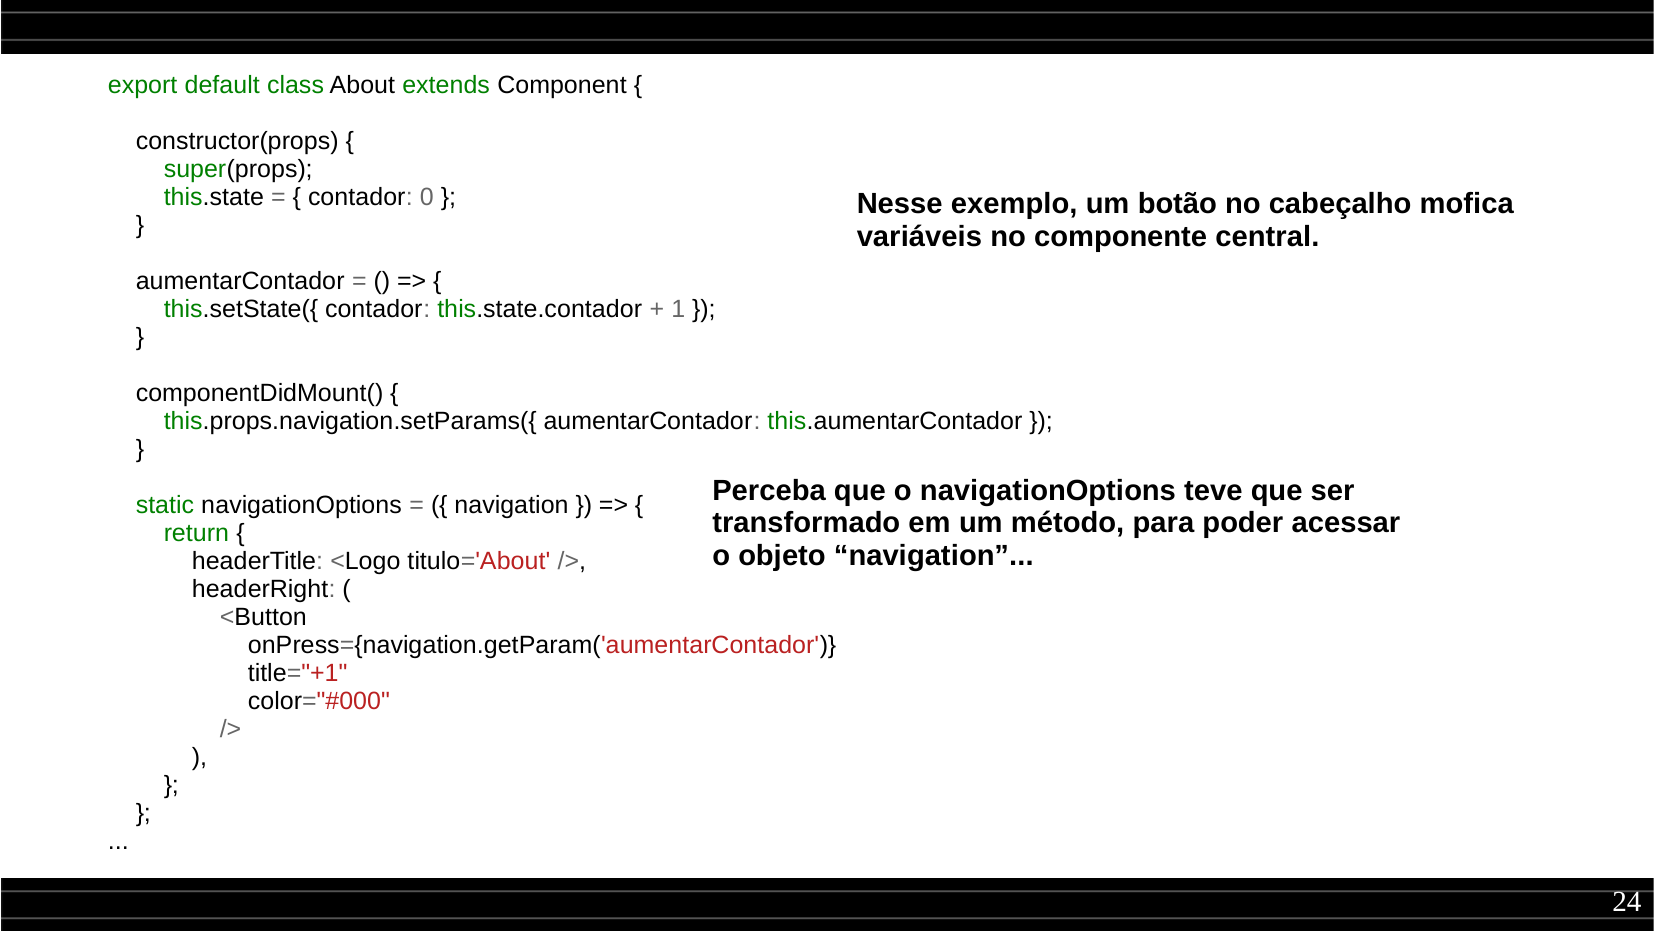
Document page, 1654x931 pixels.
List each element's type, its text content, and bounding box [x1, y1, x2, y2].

text_box Perceba que o navigationOptions teve que ser transformado em um método, para poder acessar o objeto “navigation”... [697, 466, 1417, 580]
picture [1, 0, 1654, 54]
text_box export default class About extends Component { constructor(props) { super(props); this.state = { contador: 0 }; } aumentarContador = () => { this.setState({ contador: this.state.contador + 1 }); } componentDidMount() { this.props.navigation.setParams({ aumentarContador: this.aumentarContador }); } static navigationOptions = ({ navigation }) => { return { headerTitle: <Logo titulo='About' />, headerRight: ( <Button onPress={navigation.getParam('aumentarContador')} title="+1" color="#000" /> ), }; }; ... [93, 63, 1359, 862]
text_box Nesse exemplo, um botão no cabeçalho mofica variáveis no componente central. [842, 179, 1530, 261]
picture [1, 878, 1654, 931]
